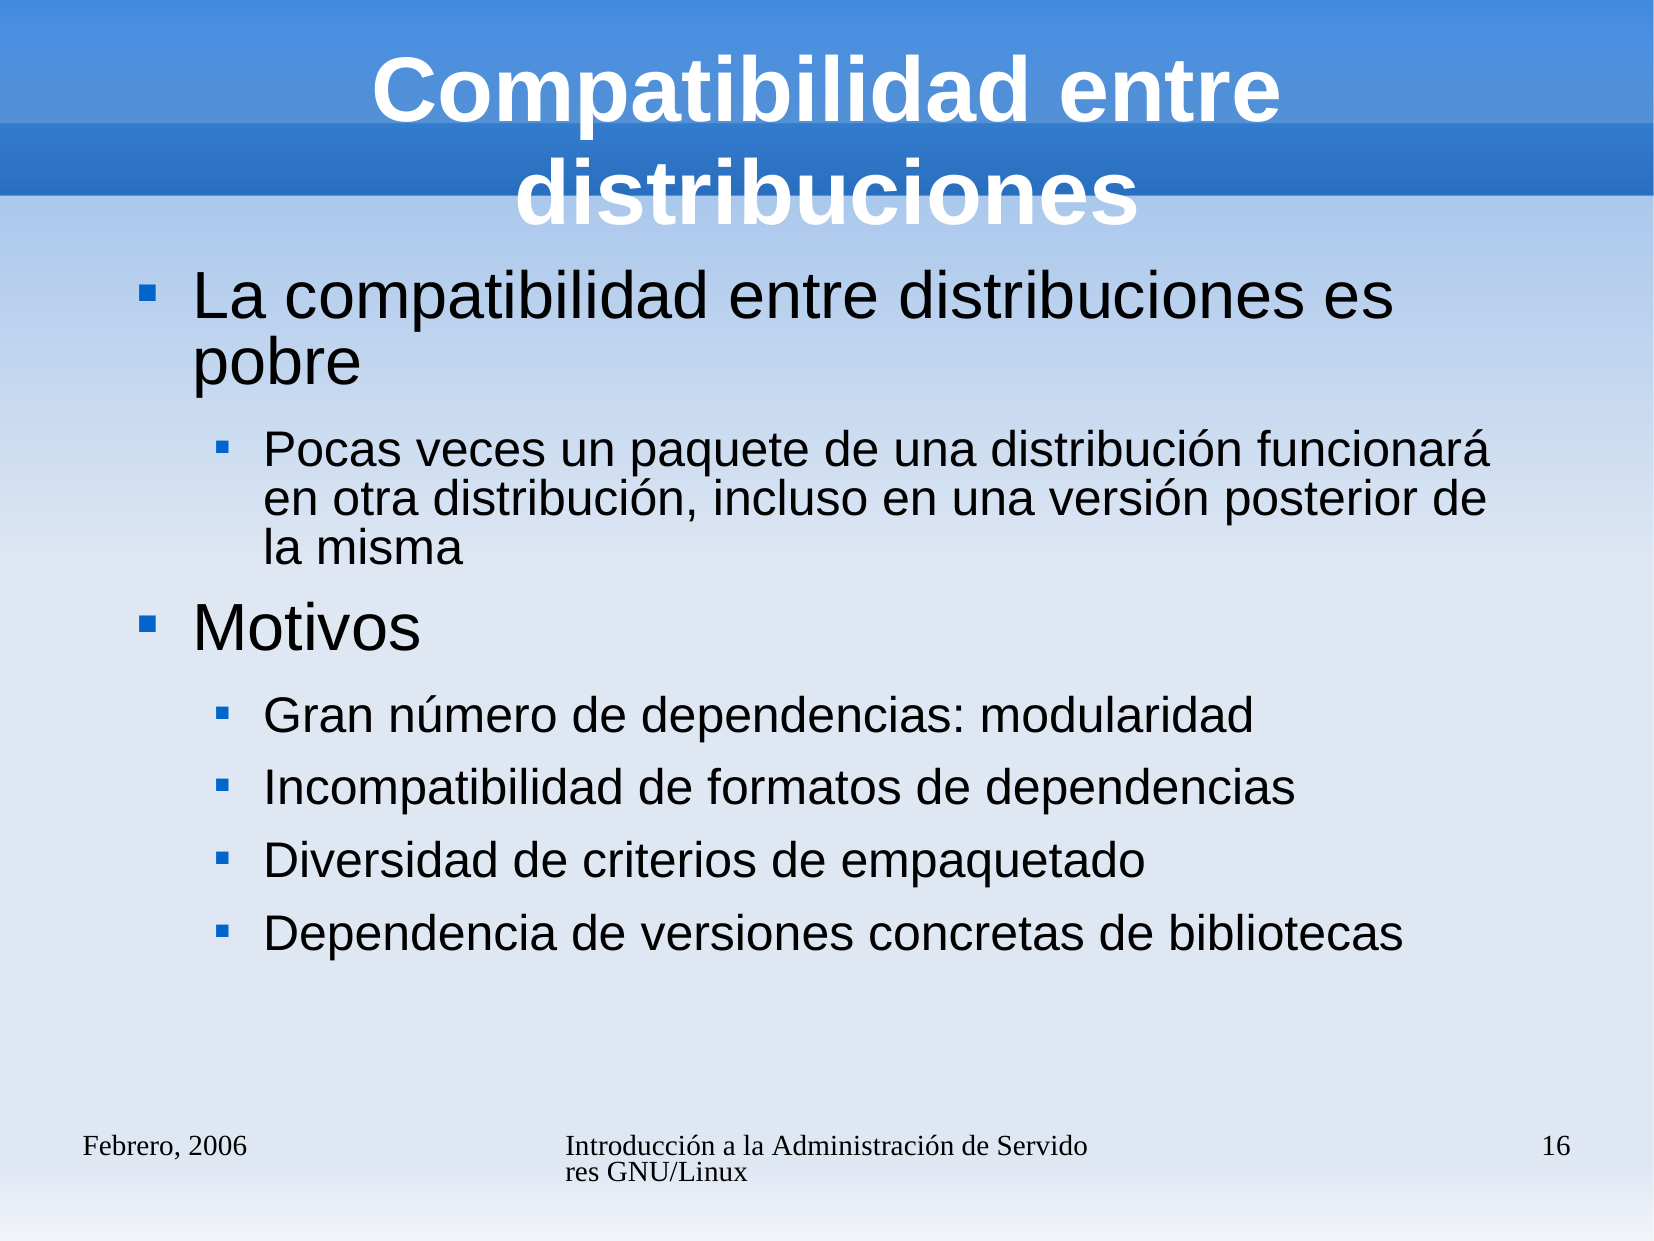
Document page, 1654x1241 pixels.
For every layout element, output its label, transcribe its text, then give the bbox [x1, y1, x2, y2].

picture [0, 0, 1654, 1241]
title Compatibilidad entre distribuciones [121, 37, 1534, 246]
list La compatibilidad entre distribuciones es pobre Pocas veces un paquete de una distribución funcionará en otra distribución, incluso en una versión posterior de la misma Motivos Gran número de dependencias: modularidad Incompatibilidad de formatos de dependencias Diversidad de criterios de empaquetado Dependencia de versiones concretas de bibliotecas [121, 265, 1534, 1063]
